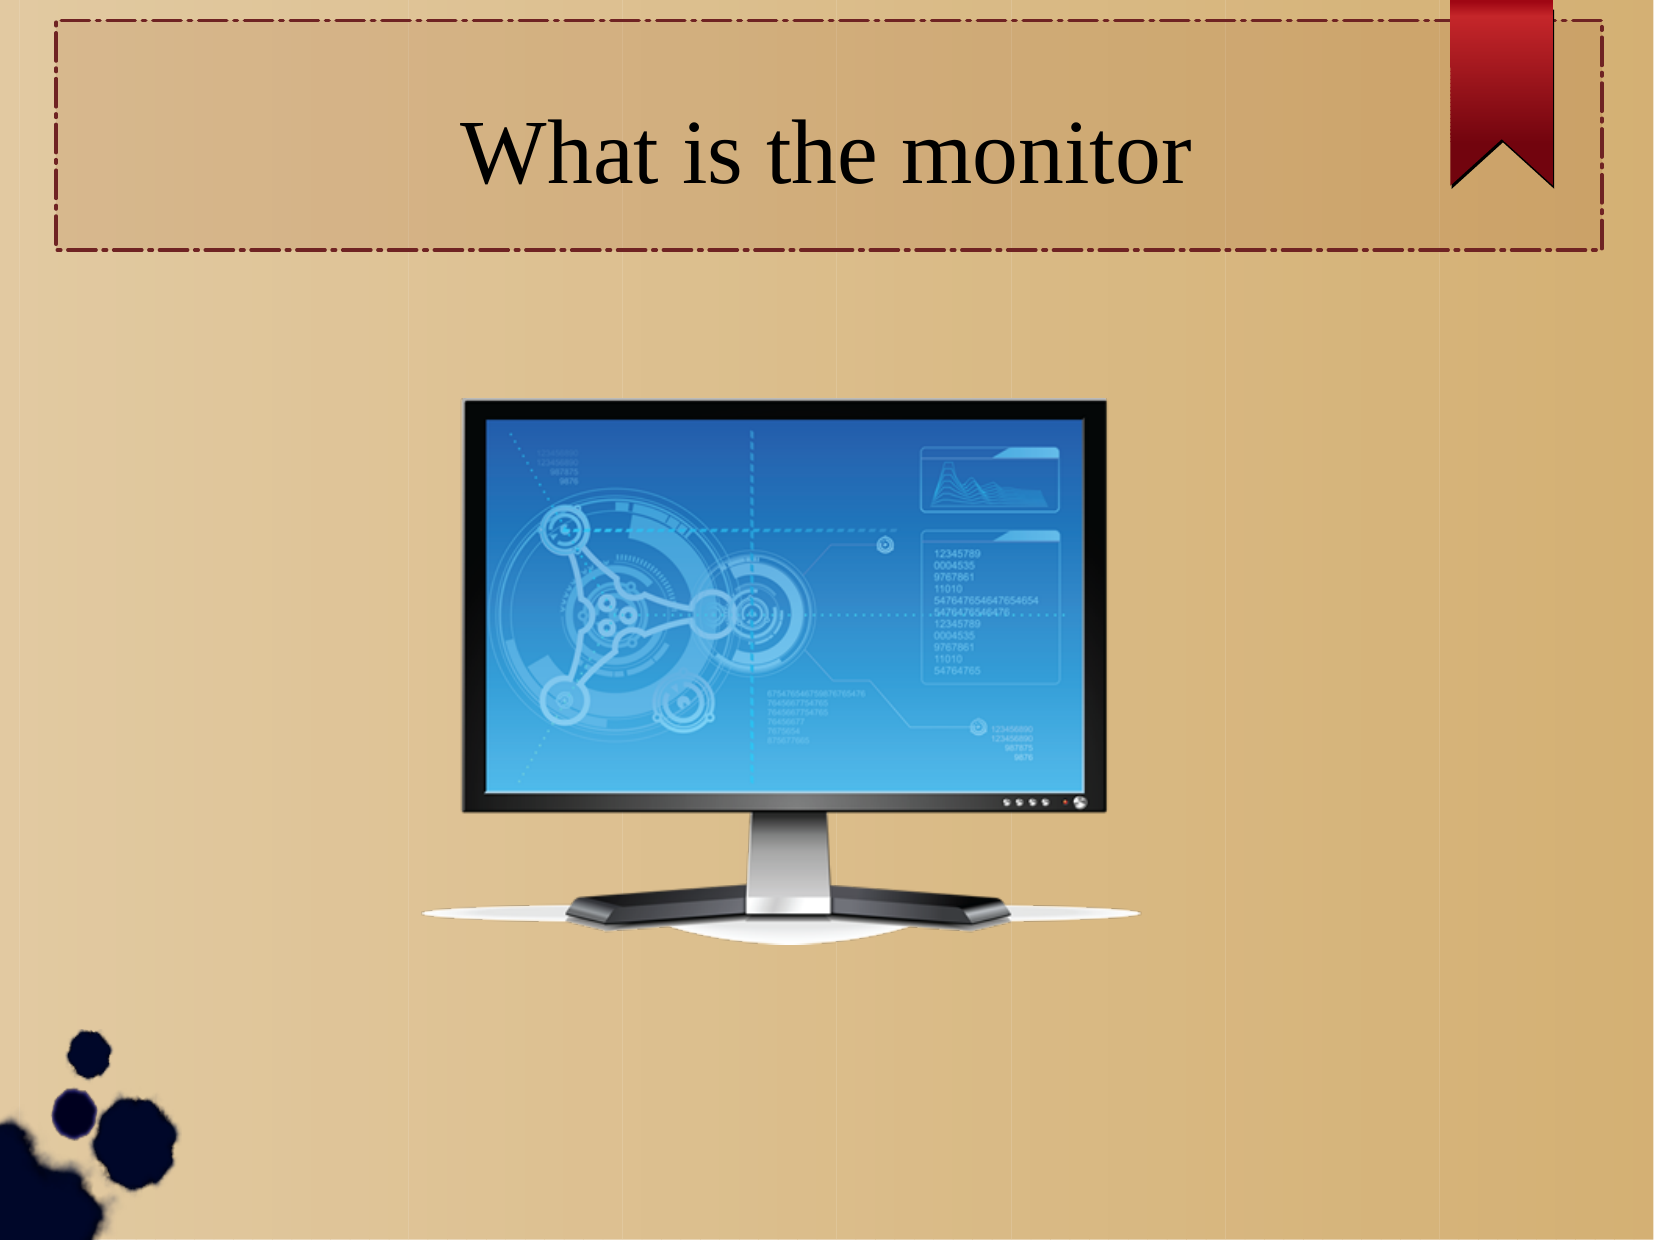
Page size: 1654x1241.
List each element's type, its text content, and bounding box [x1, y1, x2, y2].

picture [212, 398, 1351, 945]
title What is the monitor [82, 49, 1571, 257]
